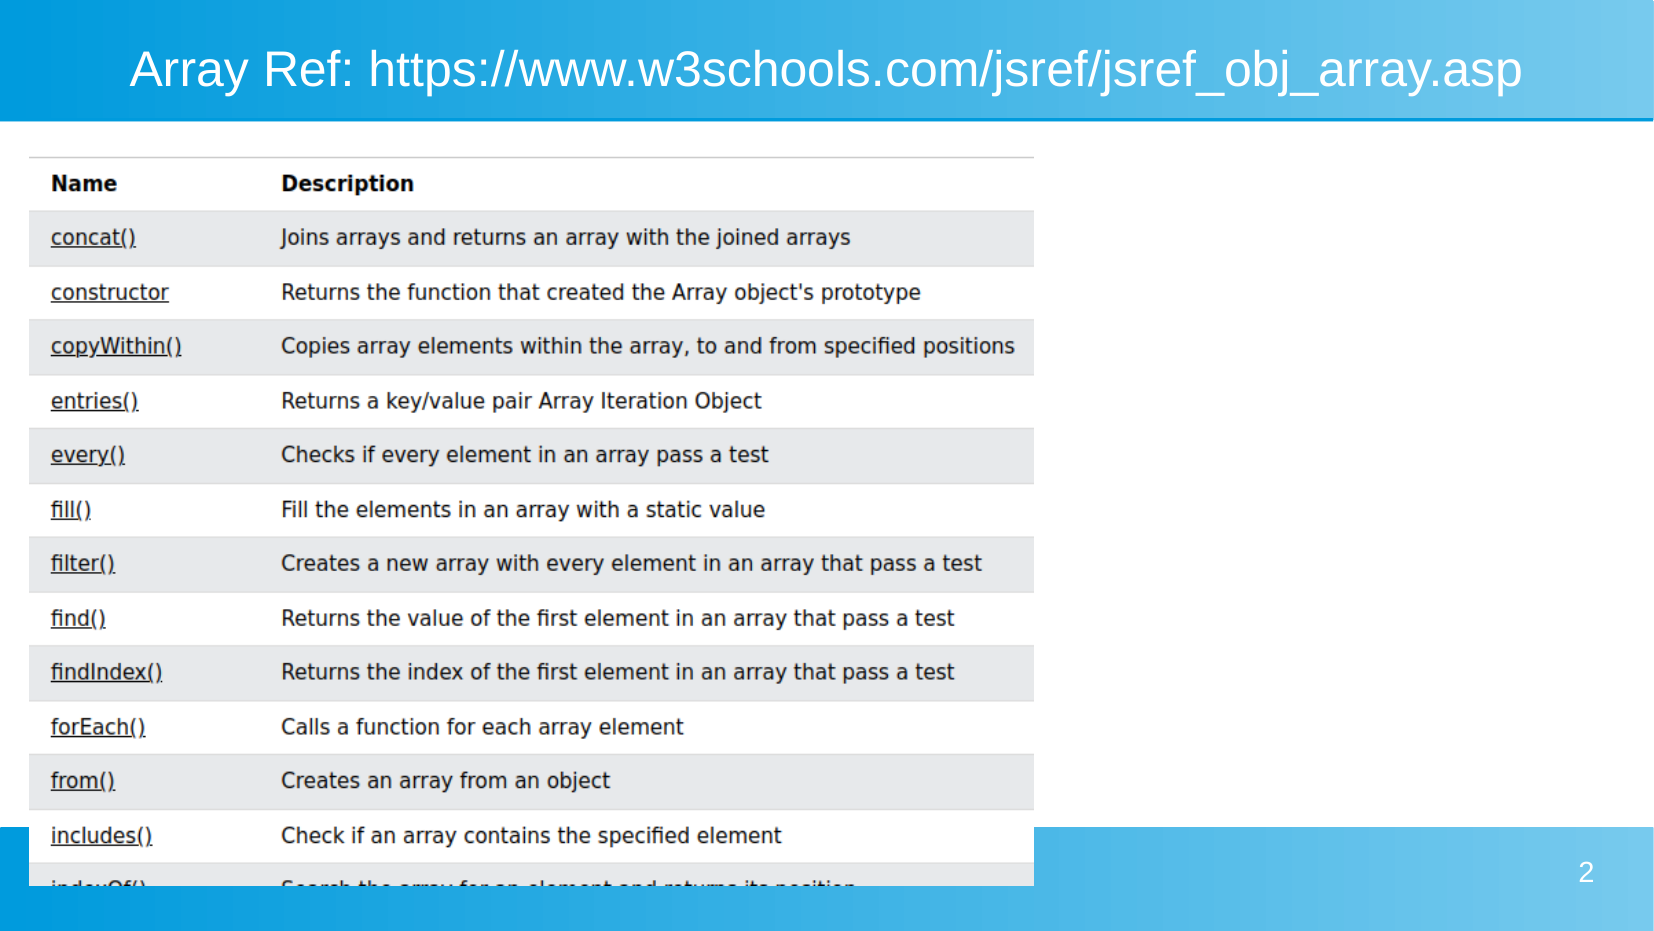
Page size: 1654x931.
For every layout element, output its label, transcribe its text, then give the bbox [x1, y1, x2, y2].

picture [29, 146, 1034, 886]
title Array Ref: https://www.w3schools.com/jsref/jsref_obj_array.asp [59, 29, 1595, 108]
